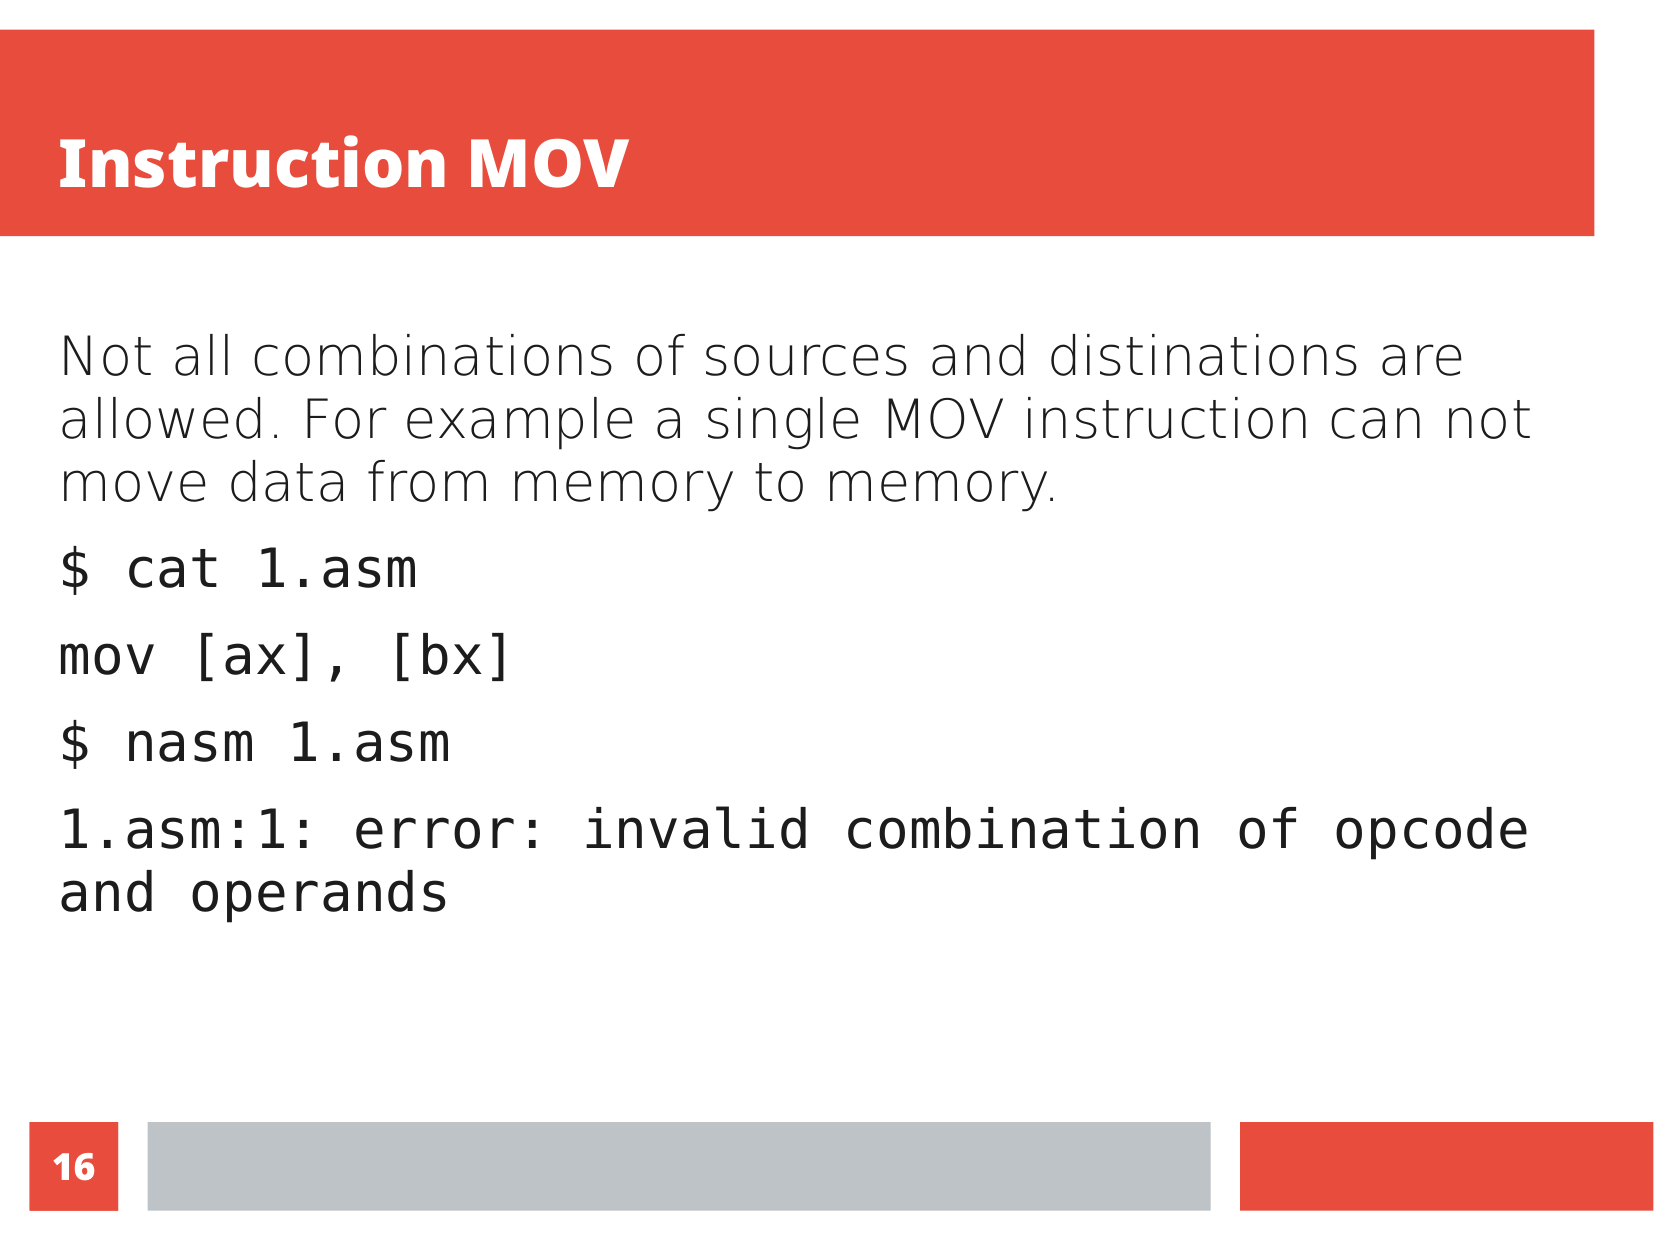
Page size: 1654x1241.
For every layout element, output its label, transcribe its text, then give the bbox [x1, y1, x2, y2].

list Not all combinations of sources and distinations are allowed. For example a single MOV instruction can not move data from memory to memory. $ cat 1.asm mov [ax], [bx] $ nasm 1.asm 1.asm:1: error: invalid combination of opcode and operands [59, 324, 1565, 1093]
title Instruction MOV [59, 59, 1595, 207]
